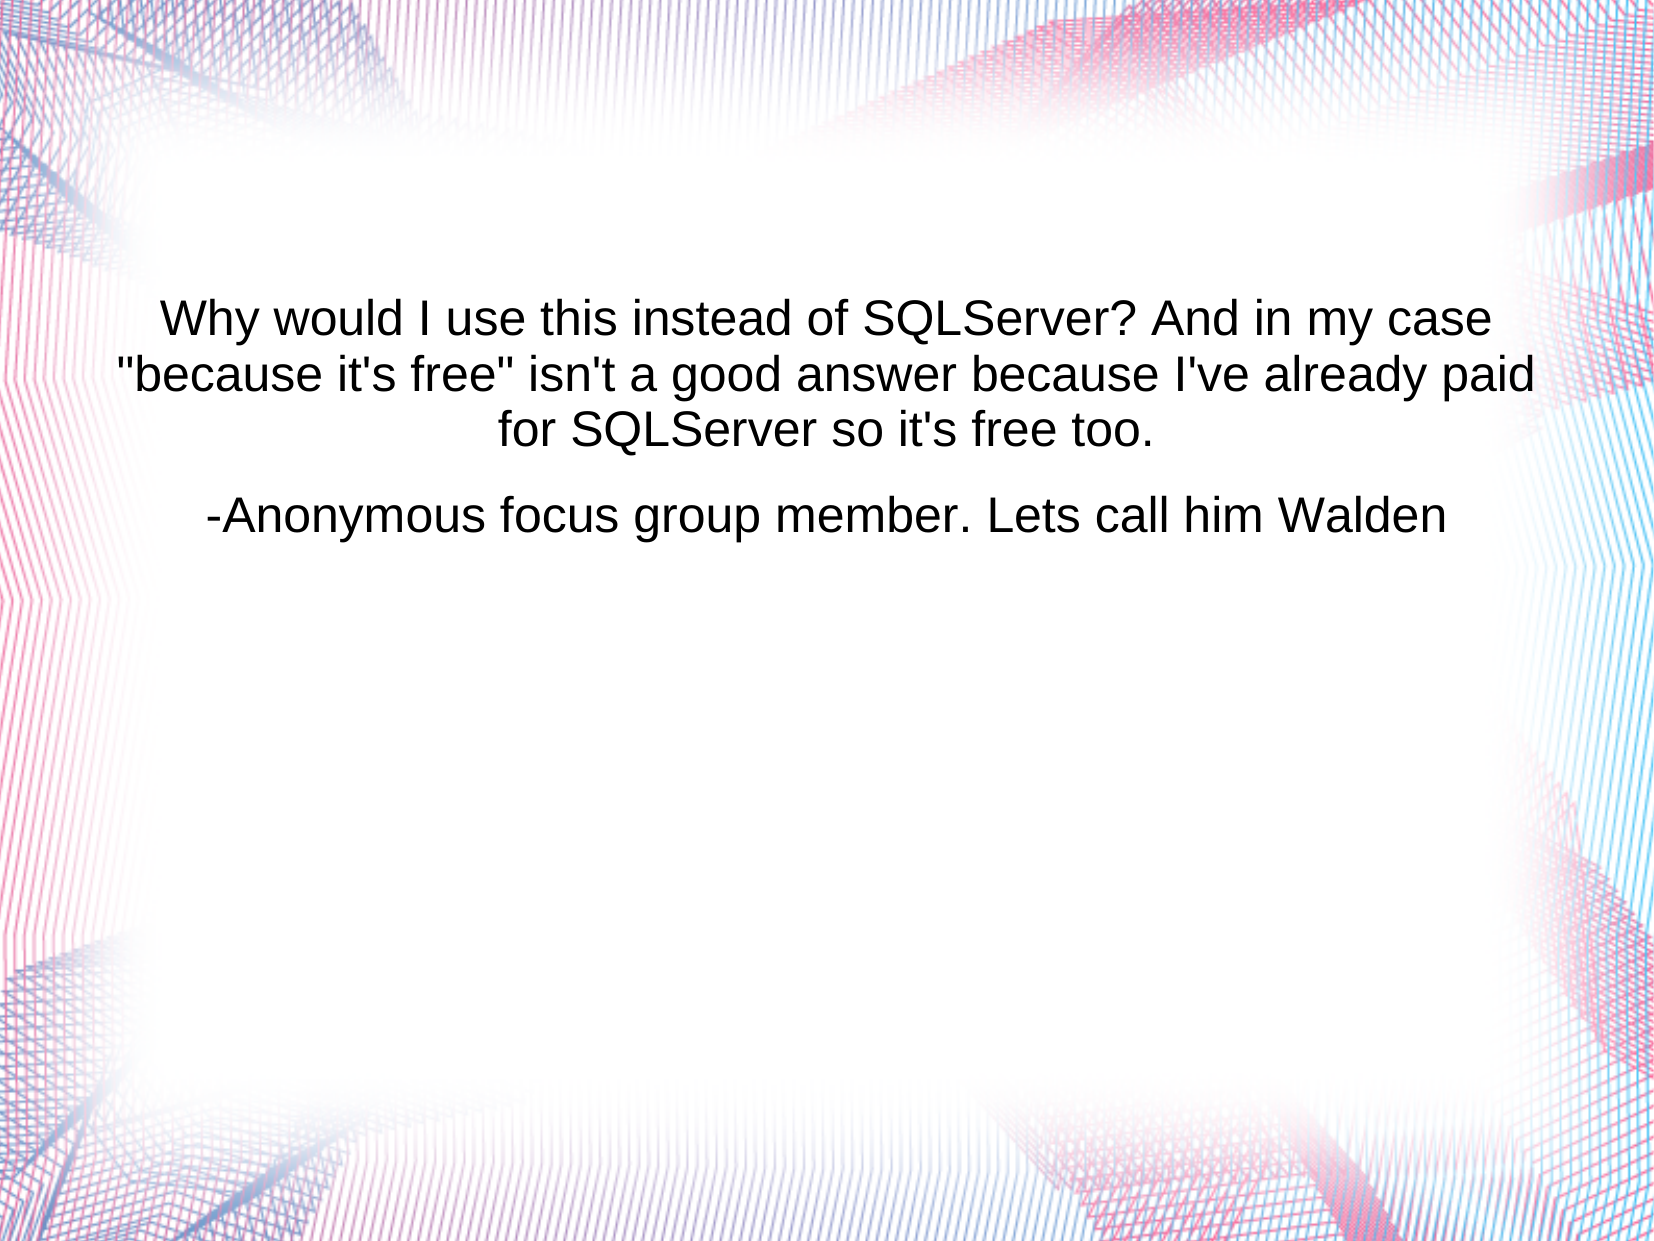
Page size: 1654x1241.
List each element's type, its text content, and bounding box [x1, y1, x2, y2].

picture [0, 0, 1654, 1241]
list Why would I use this instead of SQLServer? And in my case "because it's free" isn't a good answer because I've already paid for SQLServer so it's free too. -Anonymous focus group member. Lets call him Walden [82, 290, 1571, 1109]
